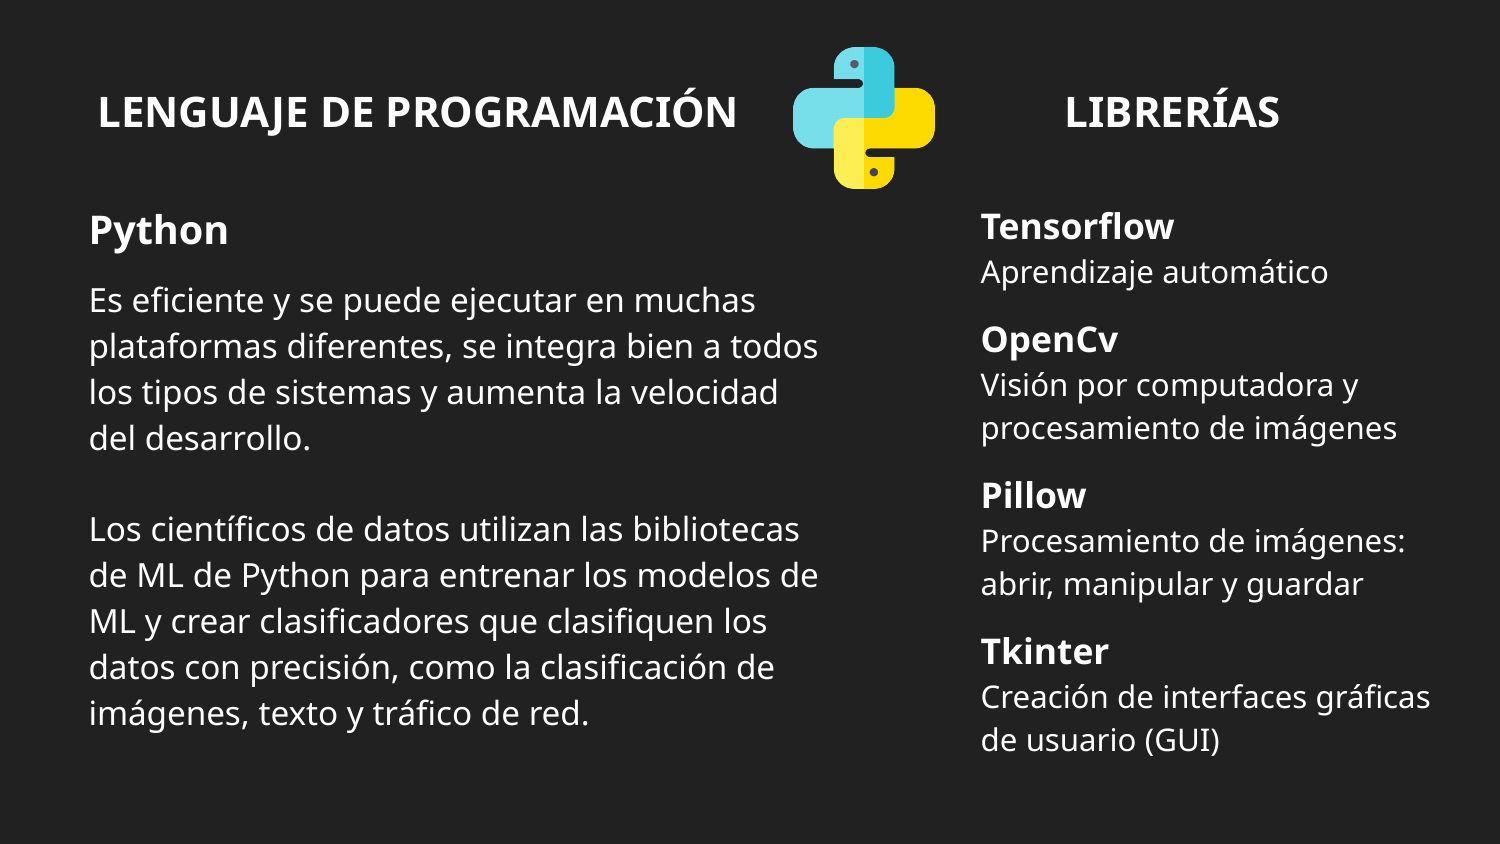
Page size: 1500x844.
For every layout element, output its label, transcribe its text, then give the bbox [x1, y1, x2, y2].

title LIBRERÍAS [952, 70, 1393, 165]
title LENGUAJE DE PROGRAMACIÓN [73, 70, 763, 165]
text_box Python Es eficiente y se puede ejecutar en muchas plataformas diferentes, se integra bien a todos los tipos de sistemas y aumenta la velocidad del desarrollo. Los científicos de datos utilizan las bibliotecas de ML de Python para entrenar los modelos de ML y crear clasificadores que clasifiquen los datos con precisión, como la clasificación de imágenes, texto y tráfico de red. [73, 182, 844, 794]
picture [793, 47, 935, 189]
text_box Tensorflow Aprendizaje automático OpenCv Visión por computadora y procesamiento de imágenes Pillow Procesamiento de imágenes: abrir, manipular y guardar Tkinter Creación de interfaces gráficas de usuario (GUI) [965, 182, 1476, 840]
